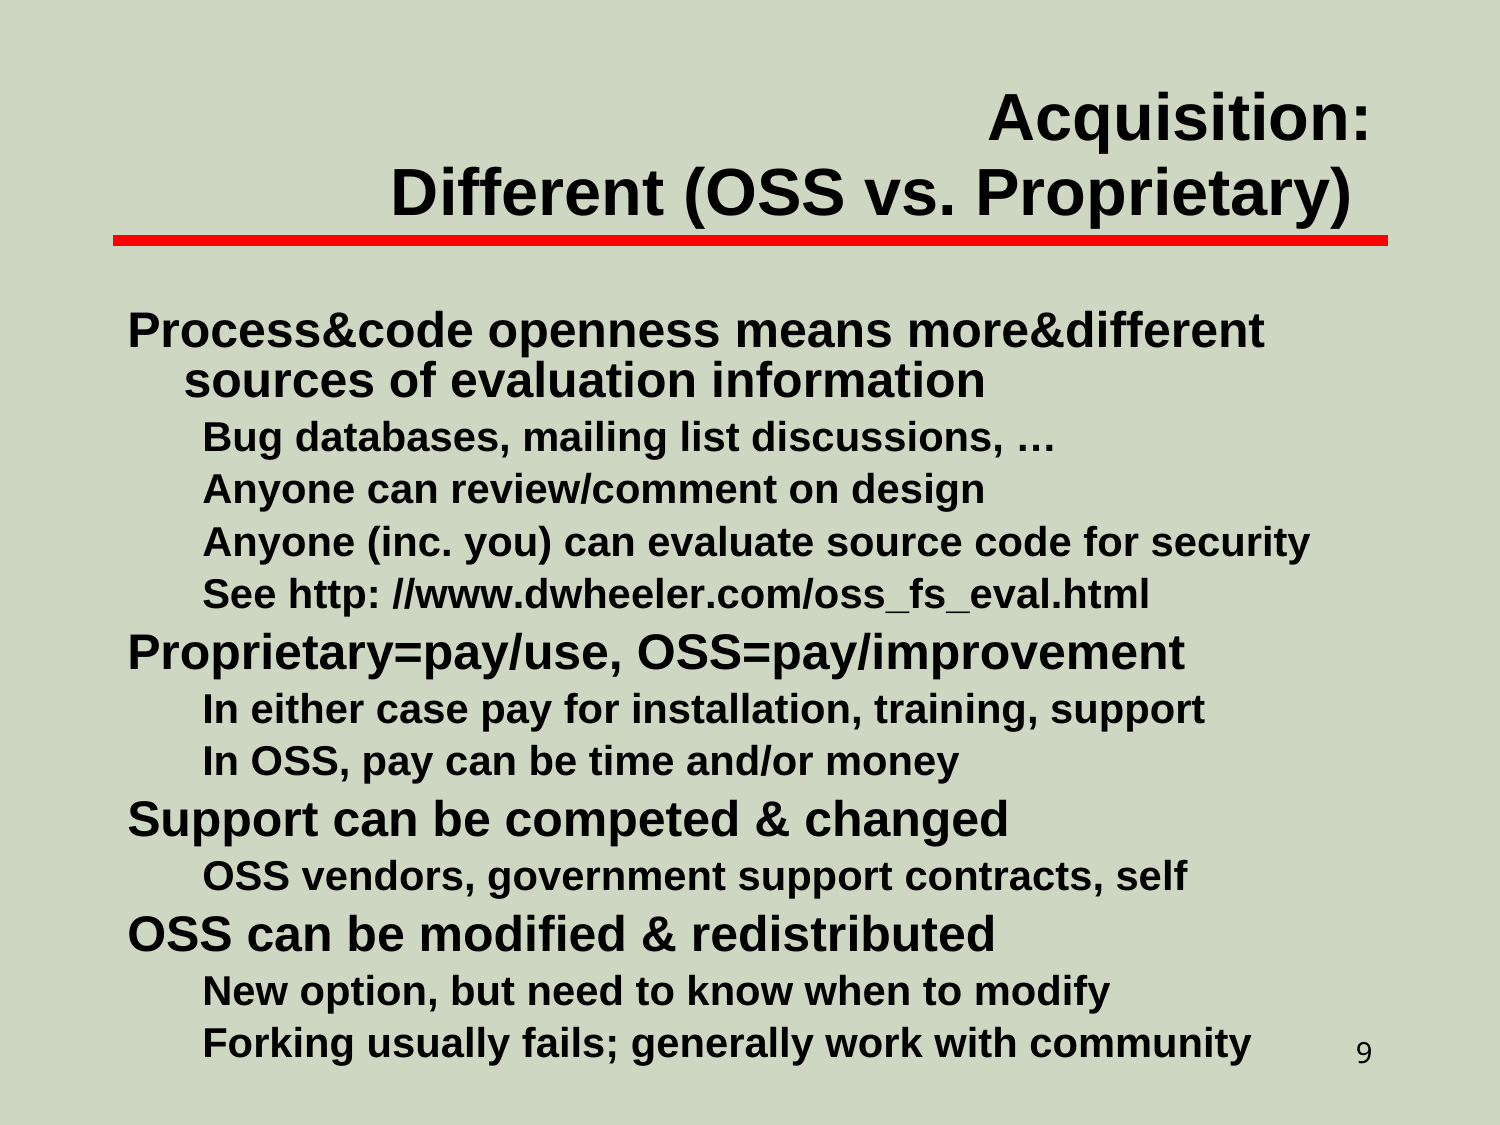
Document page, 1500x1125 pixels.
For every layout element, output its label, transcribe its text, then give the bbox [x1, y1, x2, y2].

list Process&code openness means more&different sources of evaluation information Bug databases, mailing list discussions, … Anyone can review/comment on design Anyone (inc. you) can evaluate source code for security See http: //www.dwheeler.com/oss_fs_eval.html Proprietary=pay/use, OSS=pay/improvement In either case pay for installation, training, support In OSS, pay can be time and/or money Support can be competed & changed OSS vendors, government support contracts, self OSS can be modified & redistributed New option, but need to know when to modify Forking usually fails; generally work with community [112, 299, 1388, 1079]
title Acquisition: Different (OSS vs. Proprietary) [337, 72, 1388, 238]
